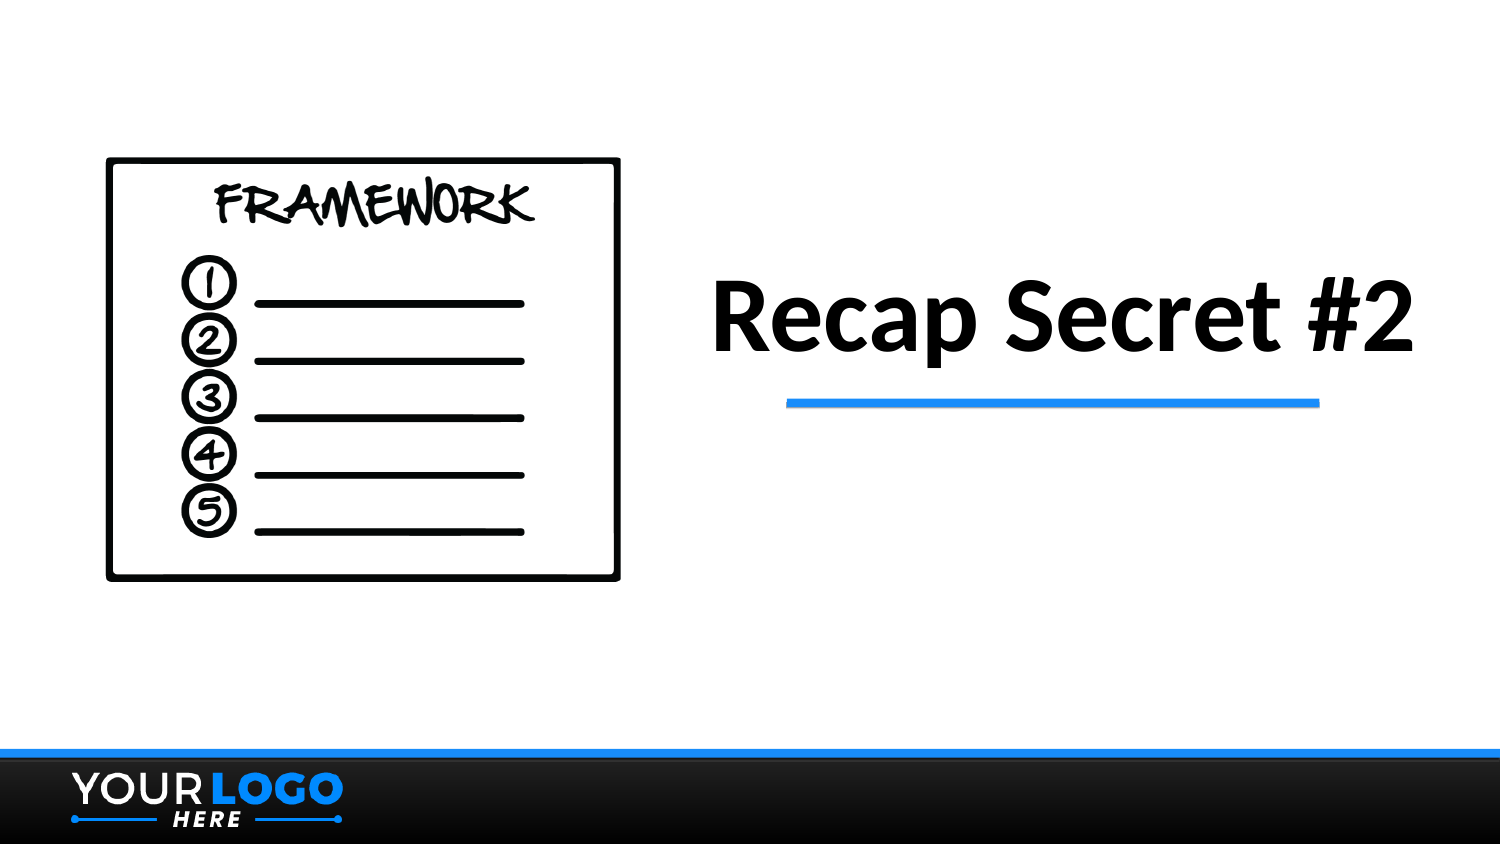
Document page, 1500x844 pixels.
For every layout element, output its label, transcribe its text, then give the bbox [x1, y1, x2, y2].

text_box [786, 398, 1320, 408]
text_box Recap Secret #2 [679, 235, 1448, 381]
picture [104, 148, 621, 590]
picture [66, 766, 346, 831]
